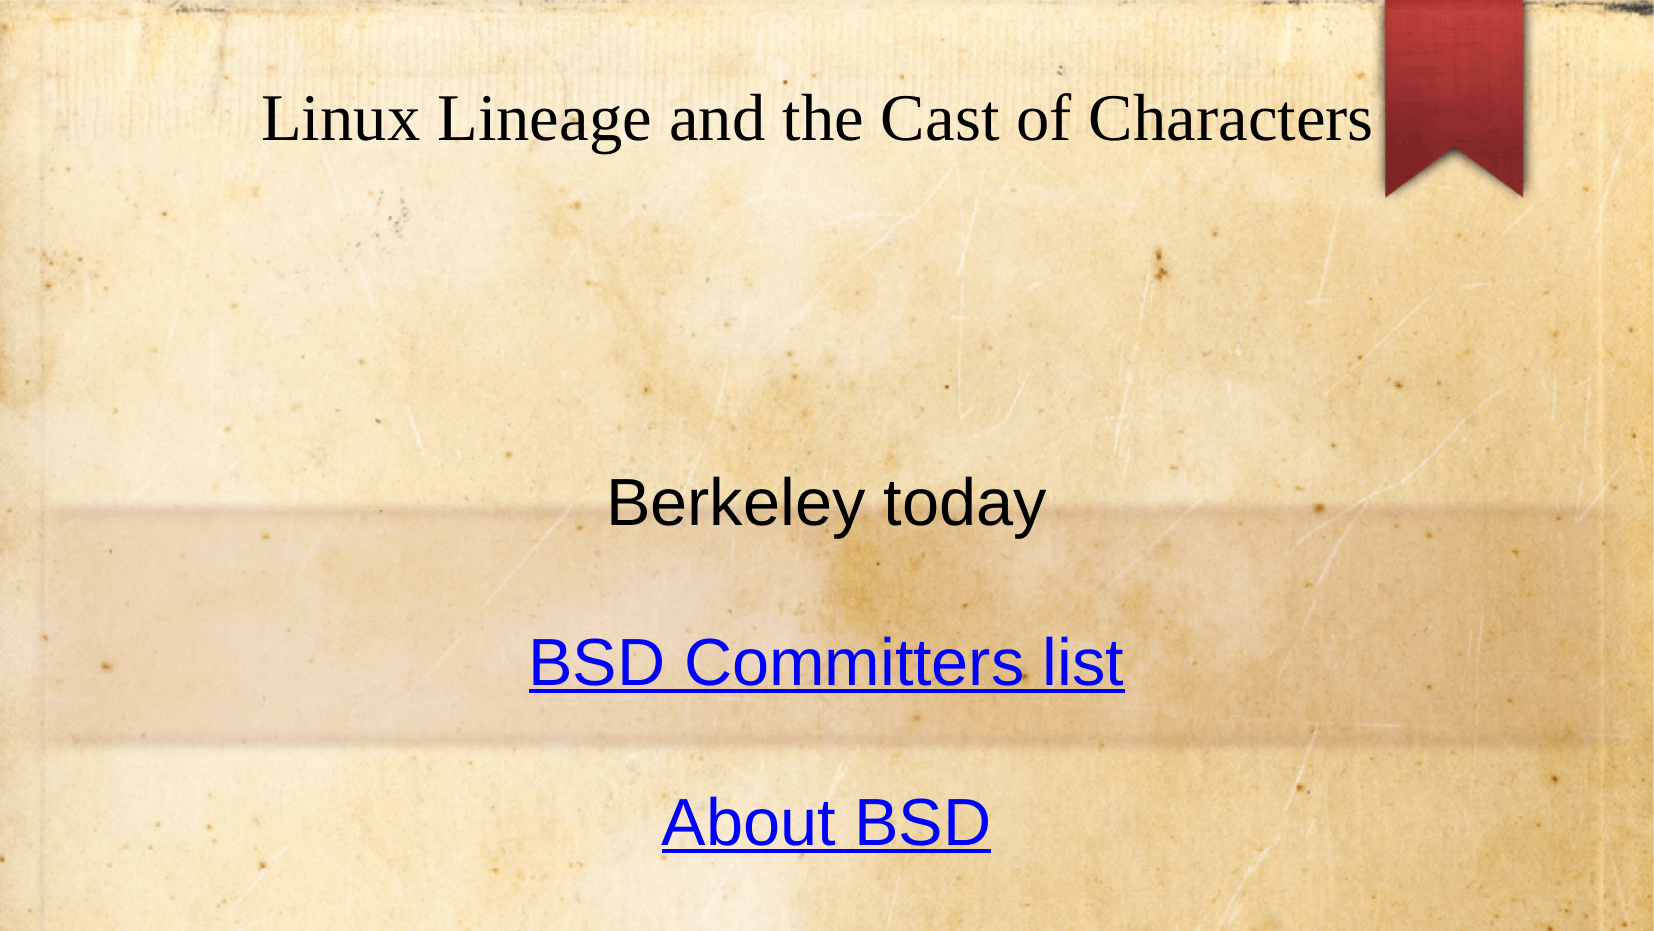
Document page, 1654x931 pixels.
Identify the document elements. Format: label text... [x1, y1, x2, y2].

text_box Berkeley today BSD Committers list About BSD [82, 299, 1571, 931]
text_box Linux Lineage and the Cast of Characters [82, 47, 1571, 180]
picture [0, 0, 1654, 931]
